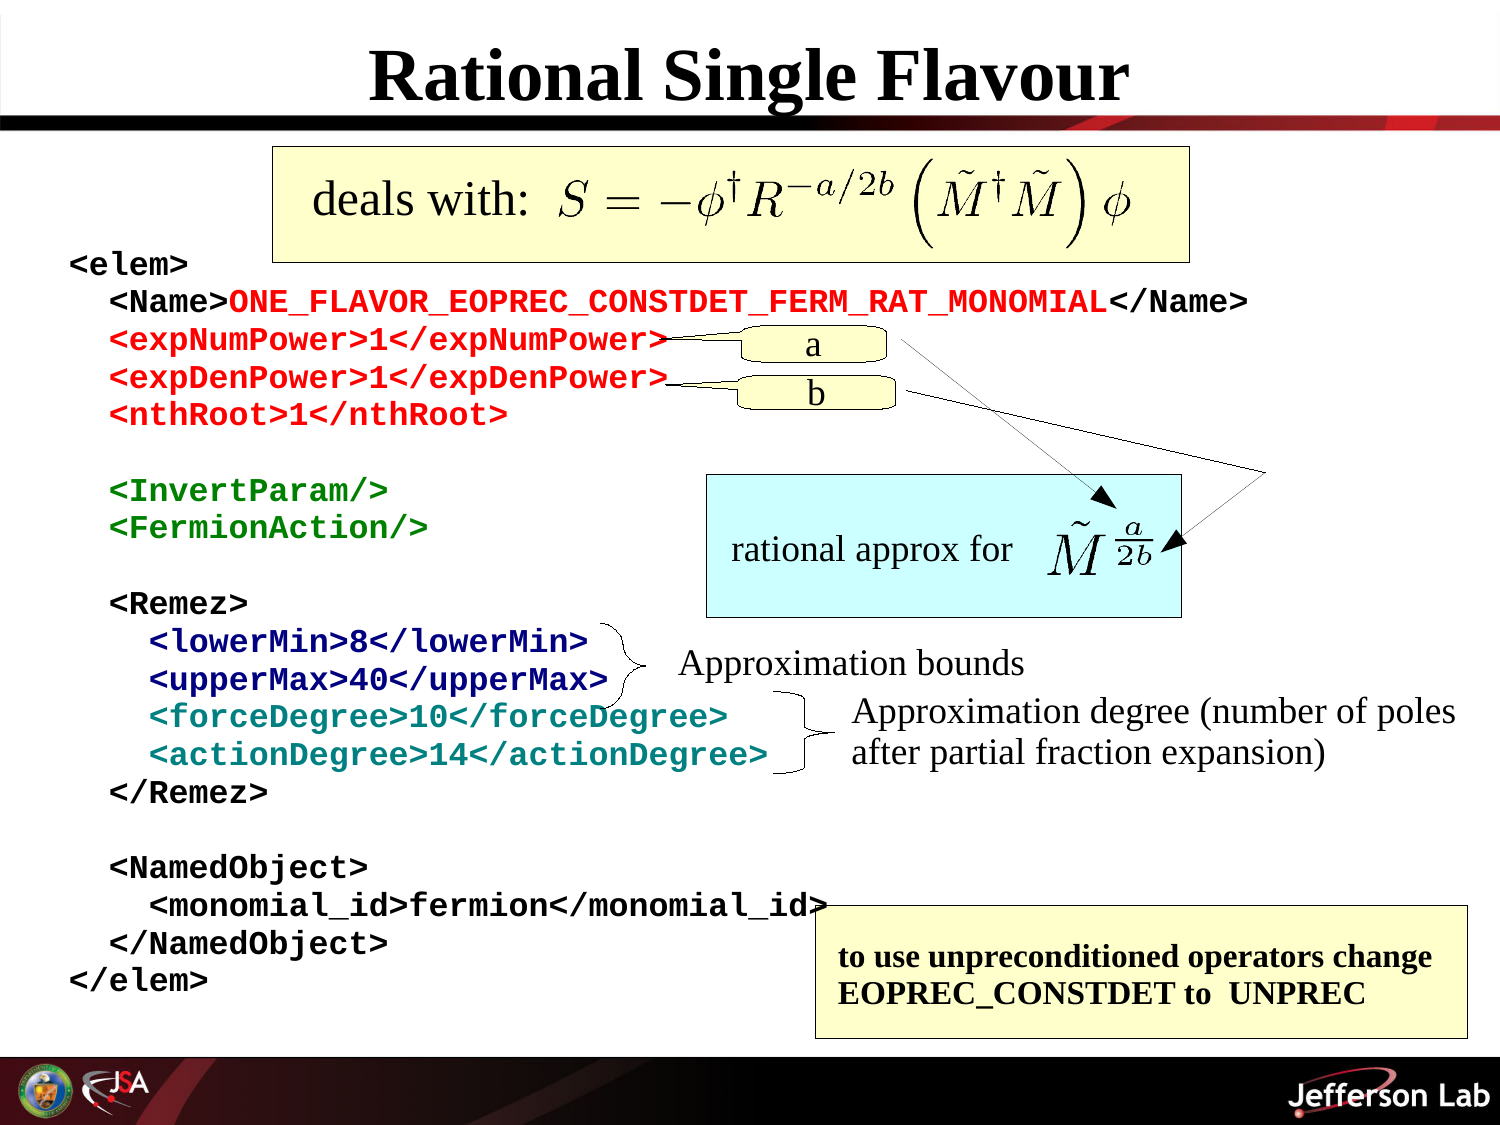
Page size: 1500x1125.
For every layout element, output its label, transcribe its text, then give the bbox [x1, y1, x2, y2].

text_box <elem> <Name>ONE_FLAVOR_EOPREC_CONSTDET_FERM_RAT_MONOMIAL</Name> <expNumPower>1</expNumPower> <expDenPower>1</expDenPower> <nthRoot>1</nthRoot> <InvertParam/> <FermionAction/> <Remez> <lowerMin>8</lowerMin> <upperMax>40</upperMax> <forceDegree>10</forceDegree> <actionDegree>14</actionDegree> </Remez> <NamedObject> <monomial_id>fermion</monomial_id> </NamedObject> </elem> [54, 239, 1500, 1010]
text_box rational approx for [716, 520, 1052, 581]
text_box deals with: [297, 163, 549, 236]
picture [1040, 512, 1163, 583]
text_box to use unpreconditioned operators change EOPREC_CONSTDET to UNPREC [823, 929, 1475, 1019]
title Rational Single Flavour [112, 7, 1388, 143]
text_box a [659, 325, 887, 363]
text_box Approximation bounds [663, 634, 1395, 691]
text_box [272, 146, 1190, 239]
text_box Approximation degree (number of poles after partial fraction expansion) [836, 682, 1491, 781]
picture [0, 0, 1500, 1125]
text_box b [665, 375, 896, 410]
text_box [815, 1010, 1468, 1039]
picture [552, 152, 1143, 253]
